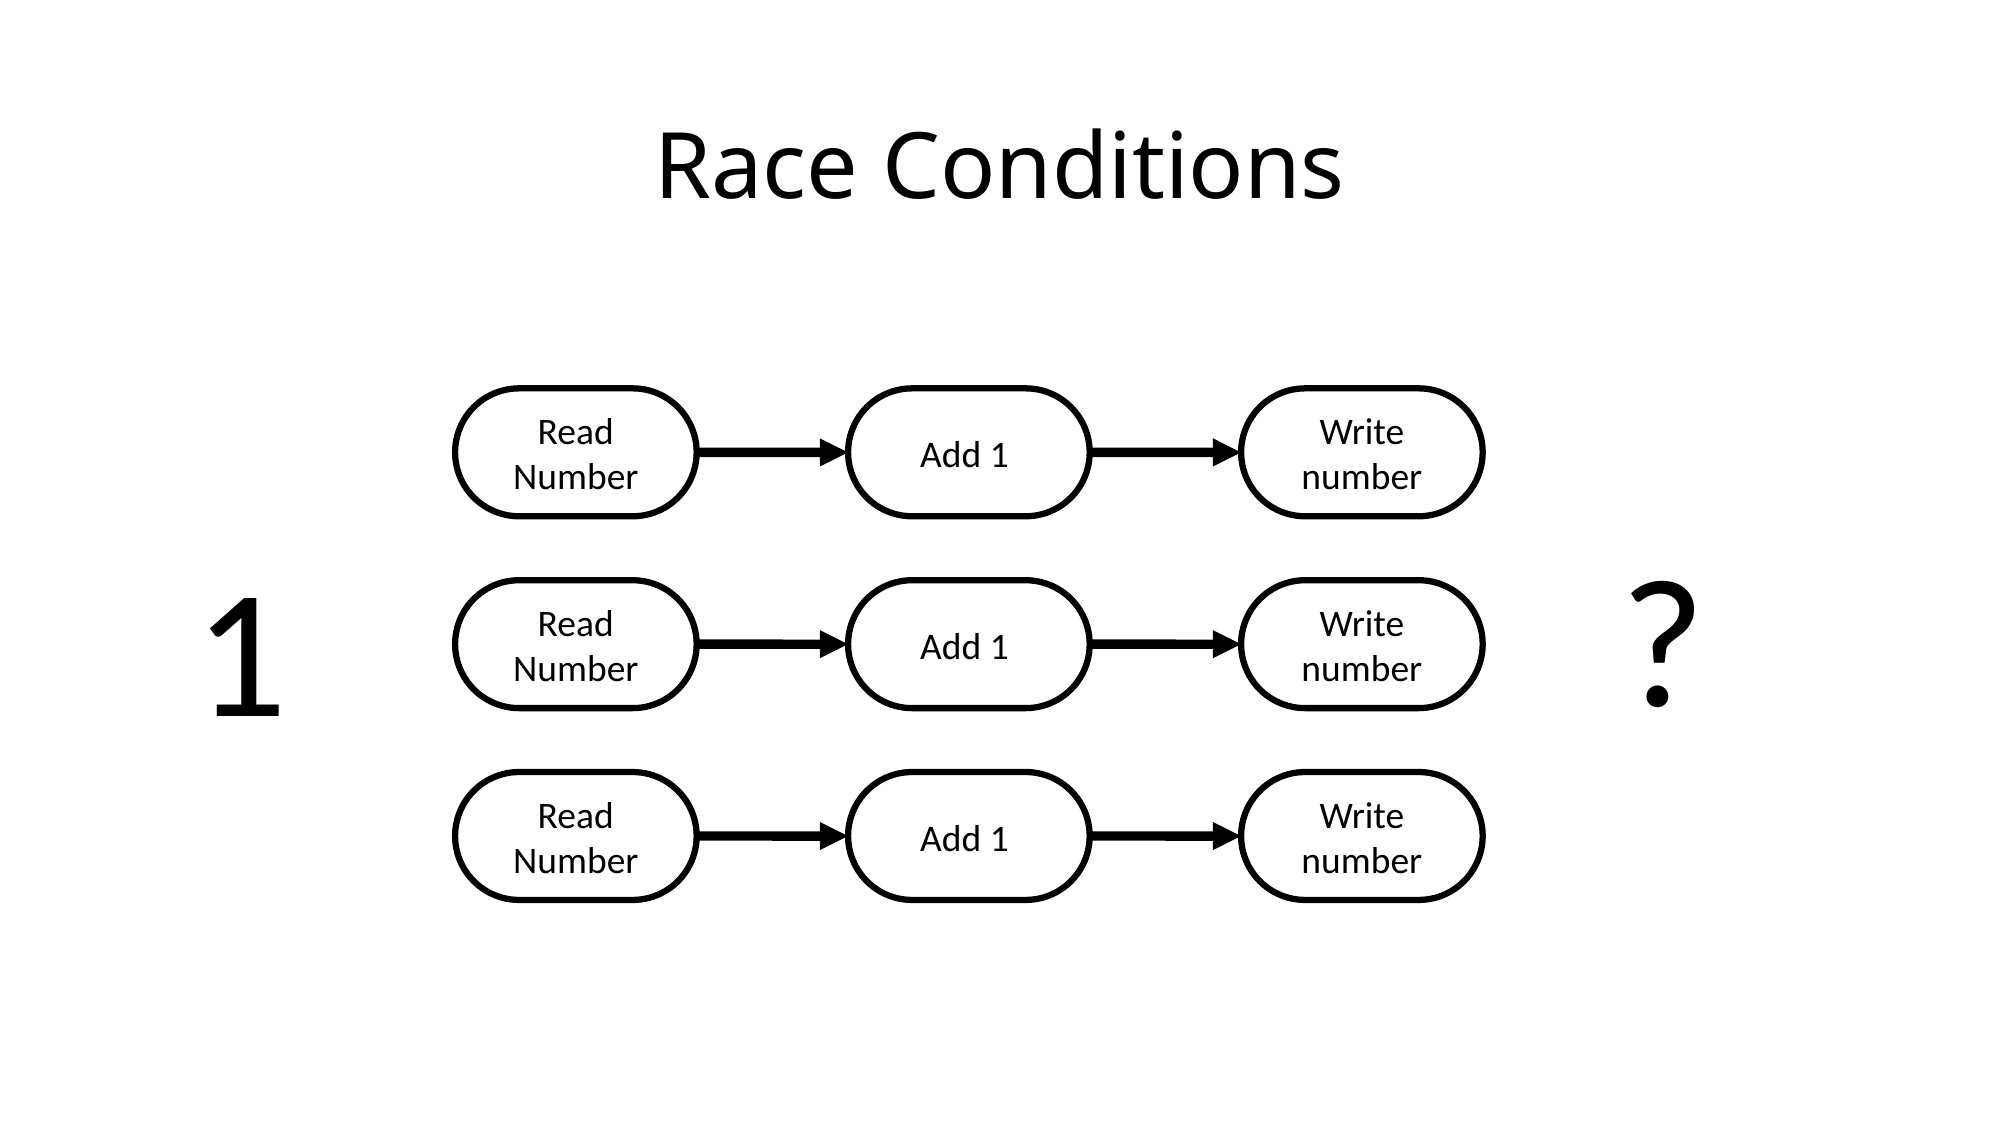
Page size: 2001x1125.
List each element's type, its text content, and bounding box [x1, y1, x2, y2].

text_box Add 1 [848, 580, 1090, 709]
text_box Read Number [455, 580, 697, 709]
text_box Write number [1241, 388, 1483, 517]
text_box Write number [1241, 772, 1483, 900]
text_box Add 1 [848, 772, 1090, 900]
text_box Read Number [455, 388, 697, 517]
title Race Conditions [137, 59, 1863, 278]
text_box Add 1 [848, 388, 1090, 517]
text_box Write number [1241, 580, 1483, 709]
text_box 1 [179, 525, 380, 761]
text_box Read Number [455, 772, 697, 900]
text_box ? [1605, 516, 1806, 752]
